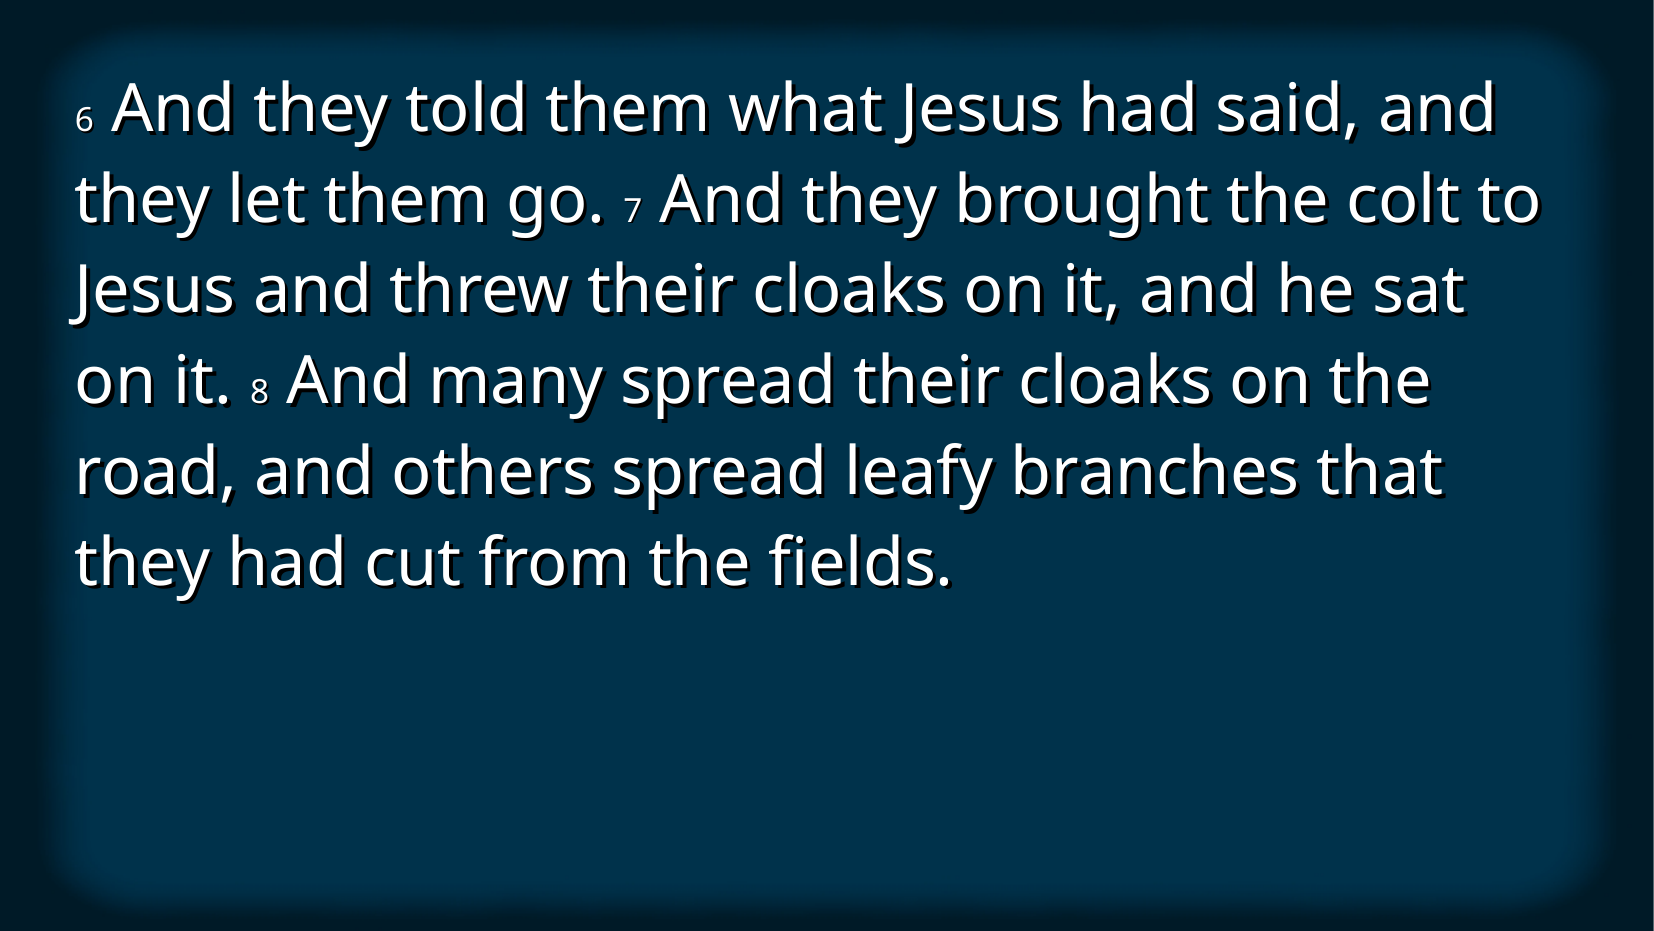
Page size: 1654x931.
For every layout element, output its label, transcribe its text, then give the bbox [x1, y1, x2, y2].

picture [0, 0, 1654, 931]
text_box 6 And they told them what Jesus had said, and they let them go. 7 And they brought the colt to Jesus and threw their cloaks on it, and he sat on it. 8 And many spread their cloaks on the road, and others spread leafy branches that they had cut from the fields. [60, 52, 1576, 601]
